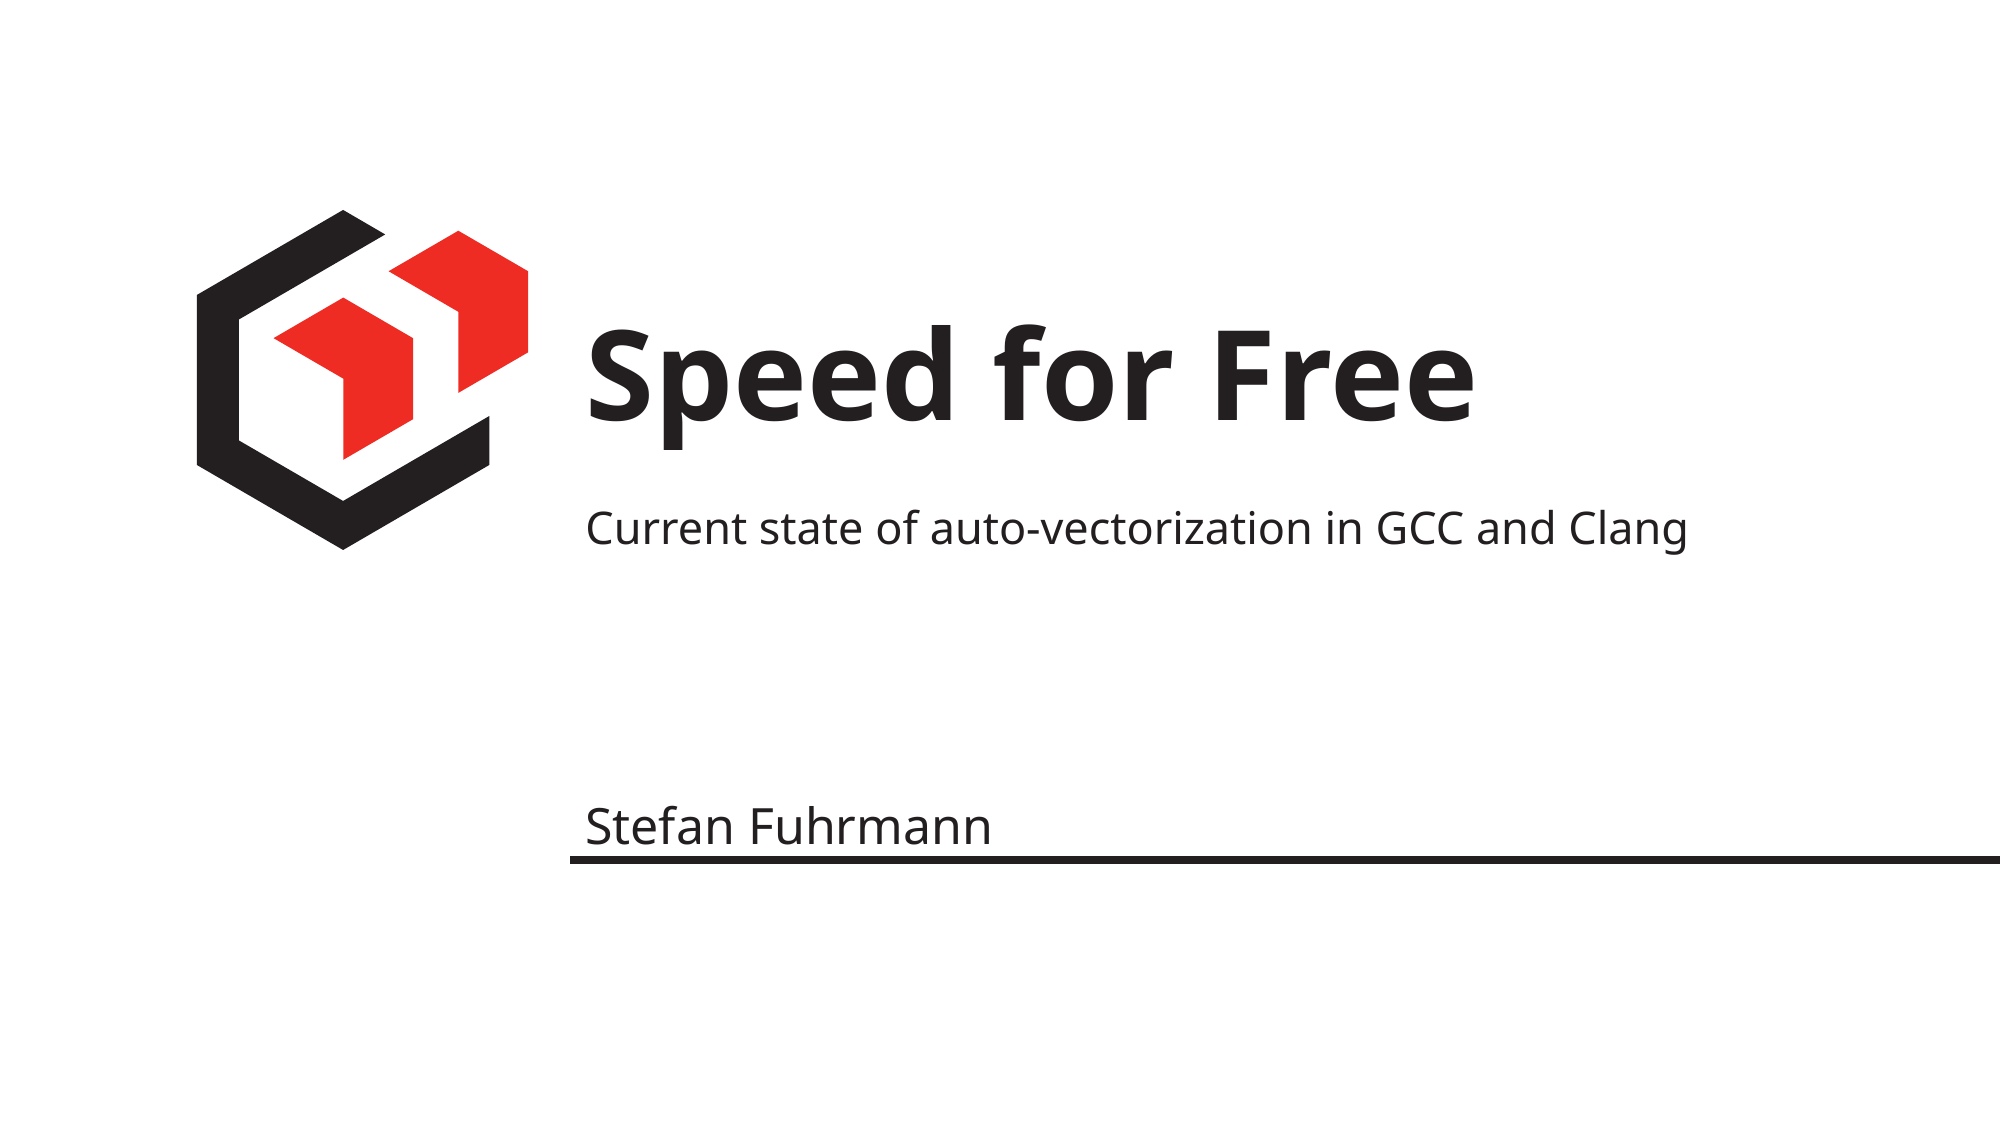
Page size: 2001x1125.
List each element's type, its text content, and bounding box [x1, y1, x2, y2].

title Speed for Free [570, 184, 1870, 576]
text_box Current state of auto-vectorization in GCC and Clang [570, 486, 1801, 562]
subtitle Stefan Fuhrmann [570, 787, 1801, 863]
